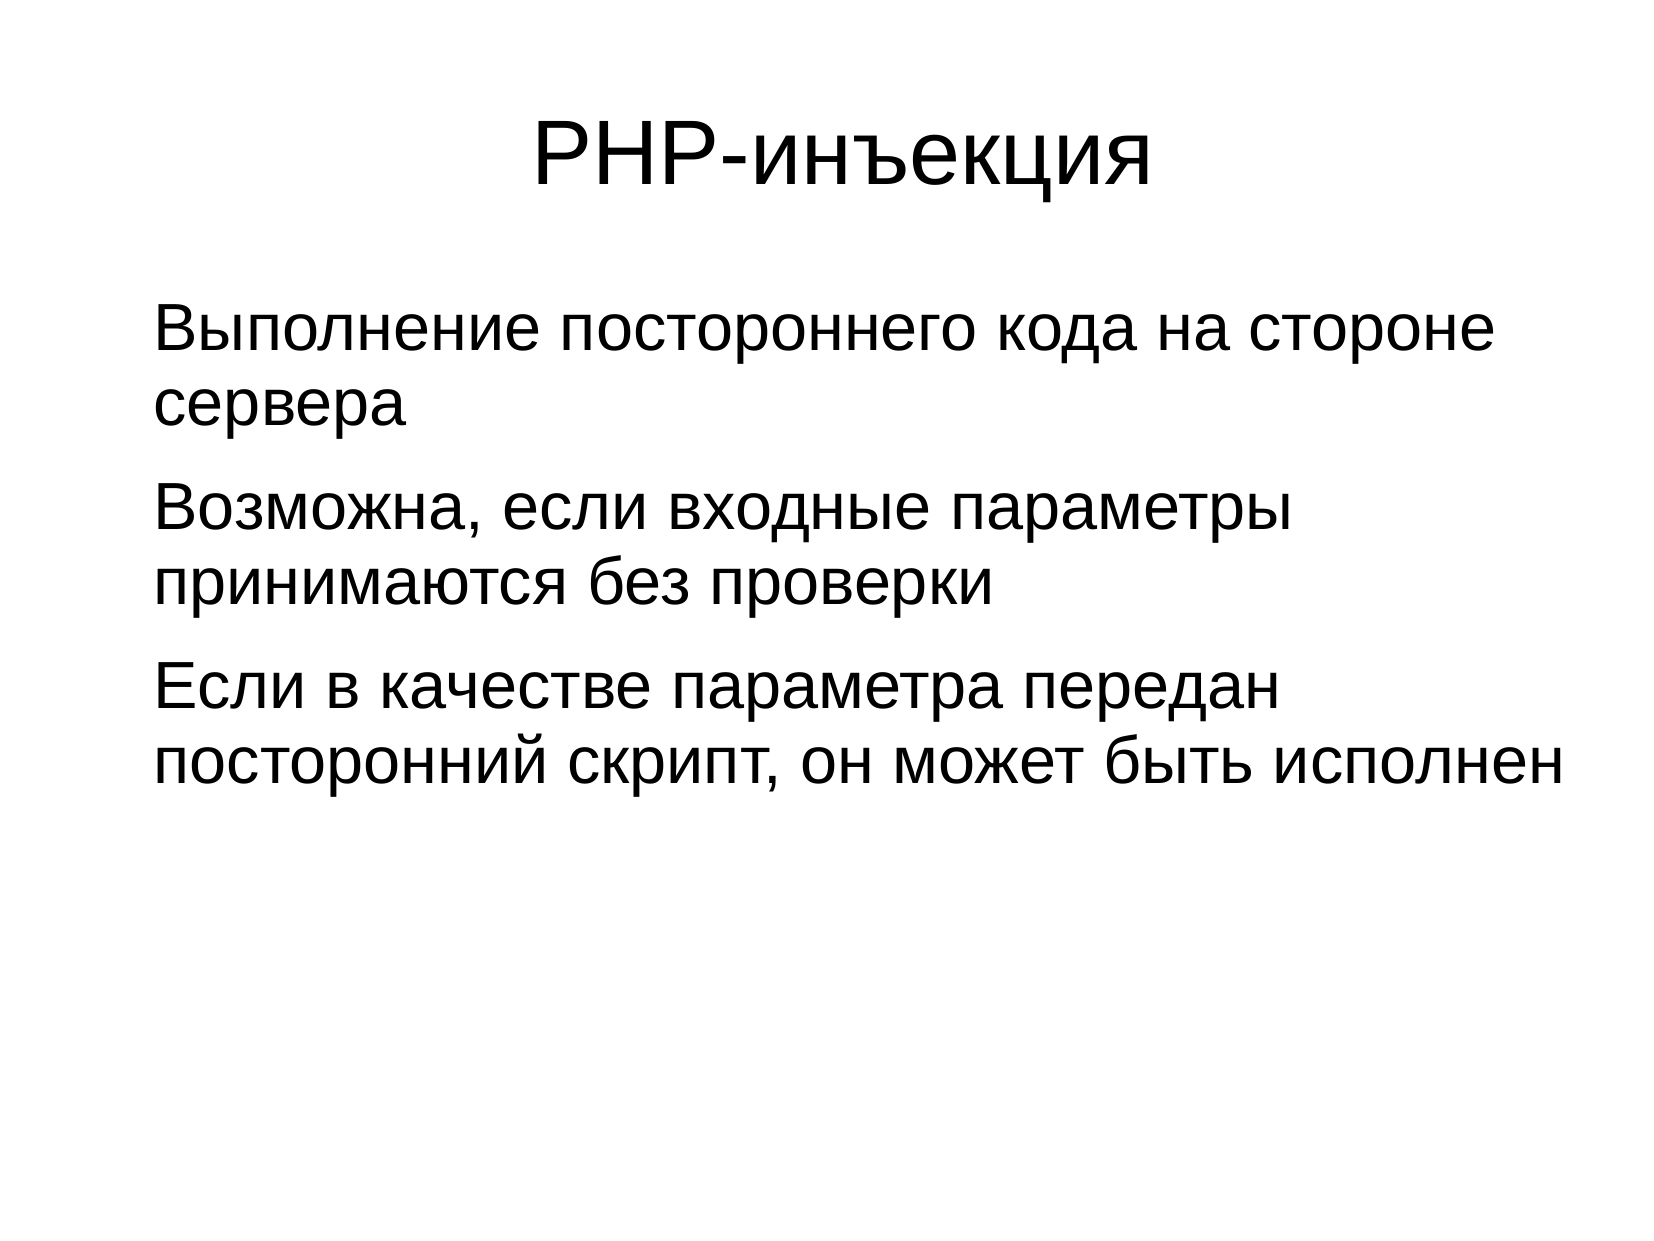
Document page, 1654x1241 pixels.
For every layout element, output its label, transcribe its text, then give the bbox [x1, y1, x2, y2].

list Выполнение постороннего кода на стороне сервера Возможна, если входные параметры принимаются без проверки Если в качестве параметра передан посторонний скрипт, он может быть исполнен [82, 290, 1571, 1109]
title PHP-инъекция [82, 49, 1571, 257]
